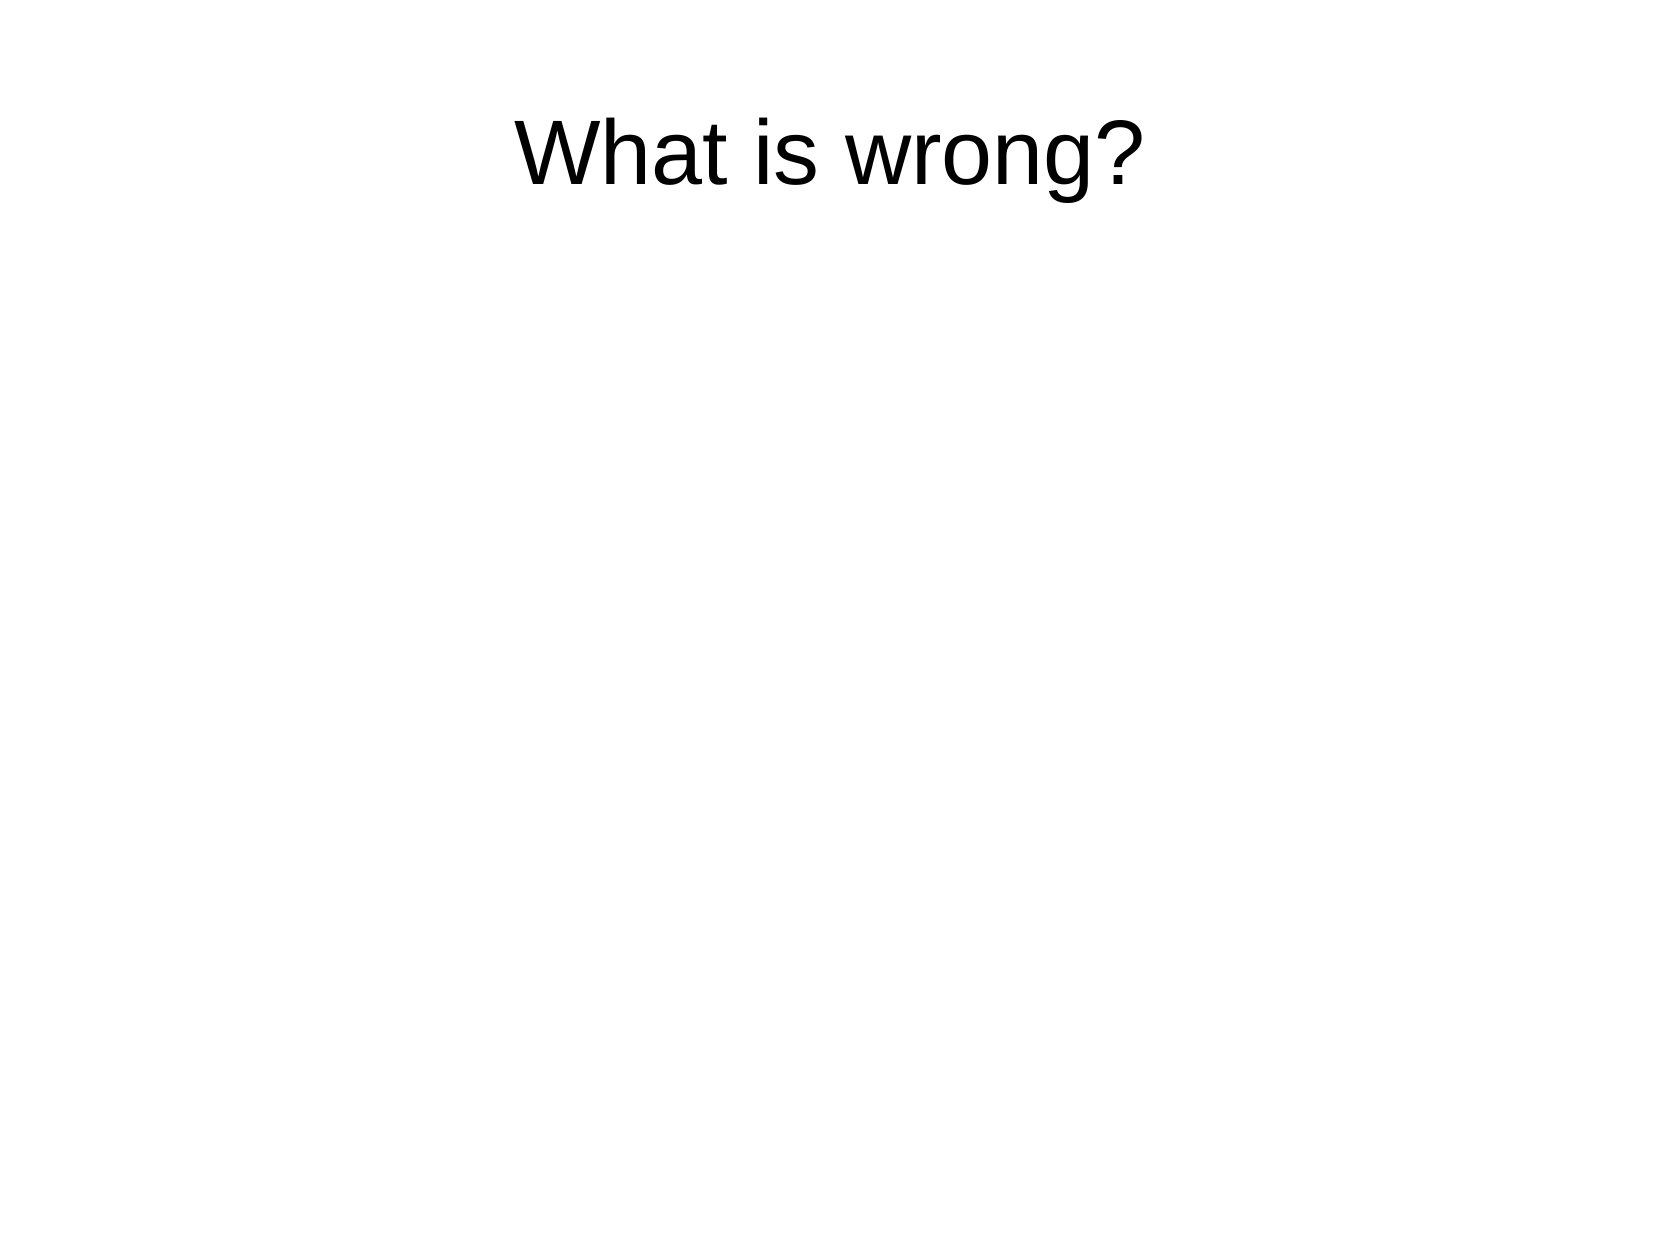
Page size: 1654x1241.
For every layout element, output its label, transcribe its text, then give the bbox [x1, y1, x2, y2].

title What is wrong? [82, 49, 1571, 257]
